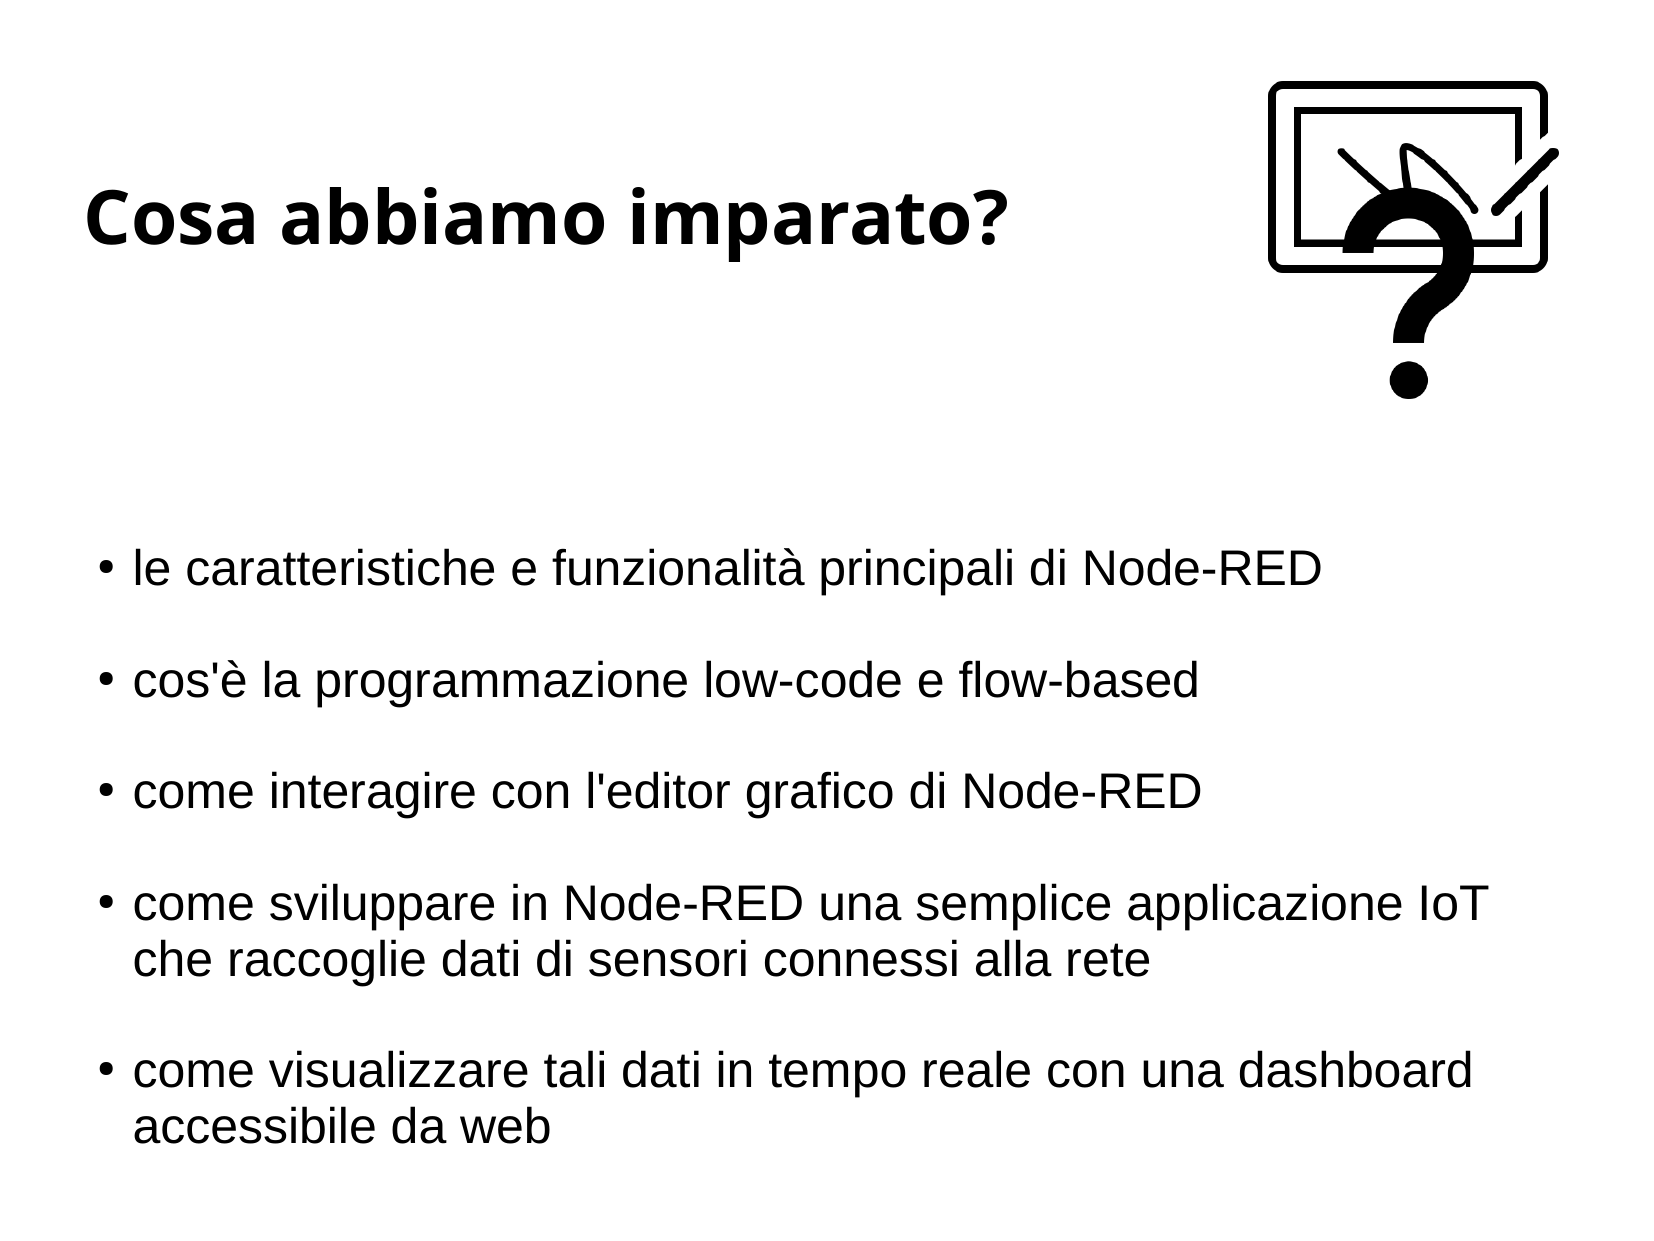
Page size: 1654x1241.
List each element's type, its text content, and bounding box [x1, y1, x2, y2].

picture [1231, 0, 1584, 417]
text_box le caratteristiche e funzionalità principali di Node-RED cos'è la programmazione low-code e flow-based come interagire con l'editor grafico di Node-RED come sviluppare in Node-RED una semplice applicazione IoT che raccoglie dati di sensori connessi alla rete come visualizzare tali dati in tempo reale con una dashboard accessibile da web [82, 533, 1538, 1162]
text_box Cosa abbiamo imparato? [83, 111, 1231, 319]
